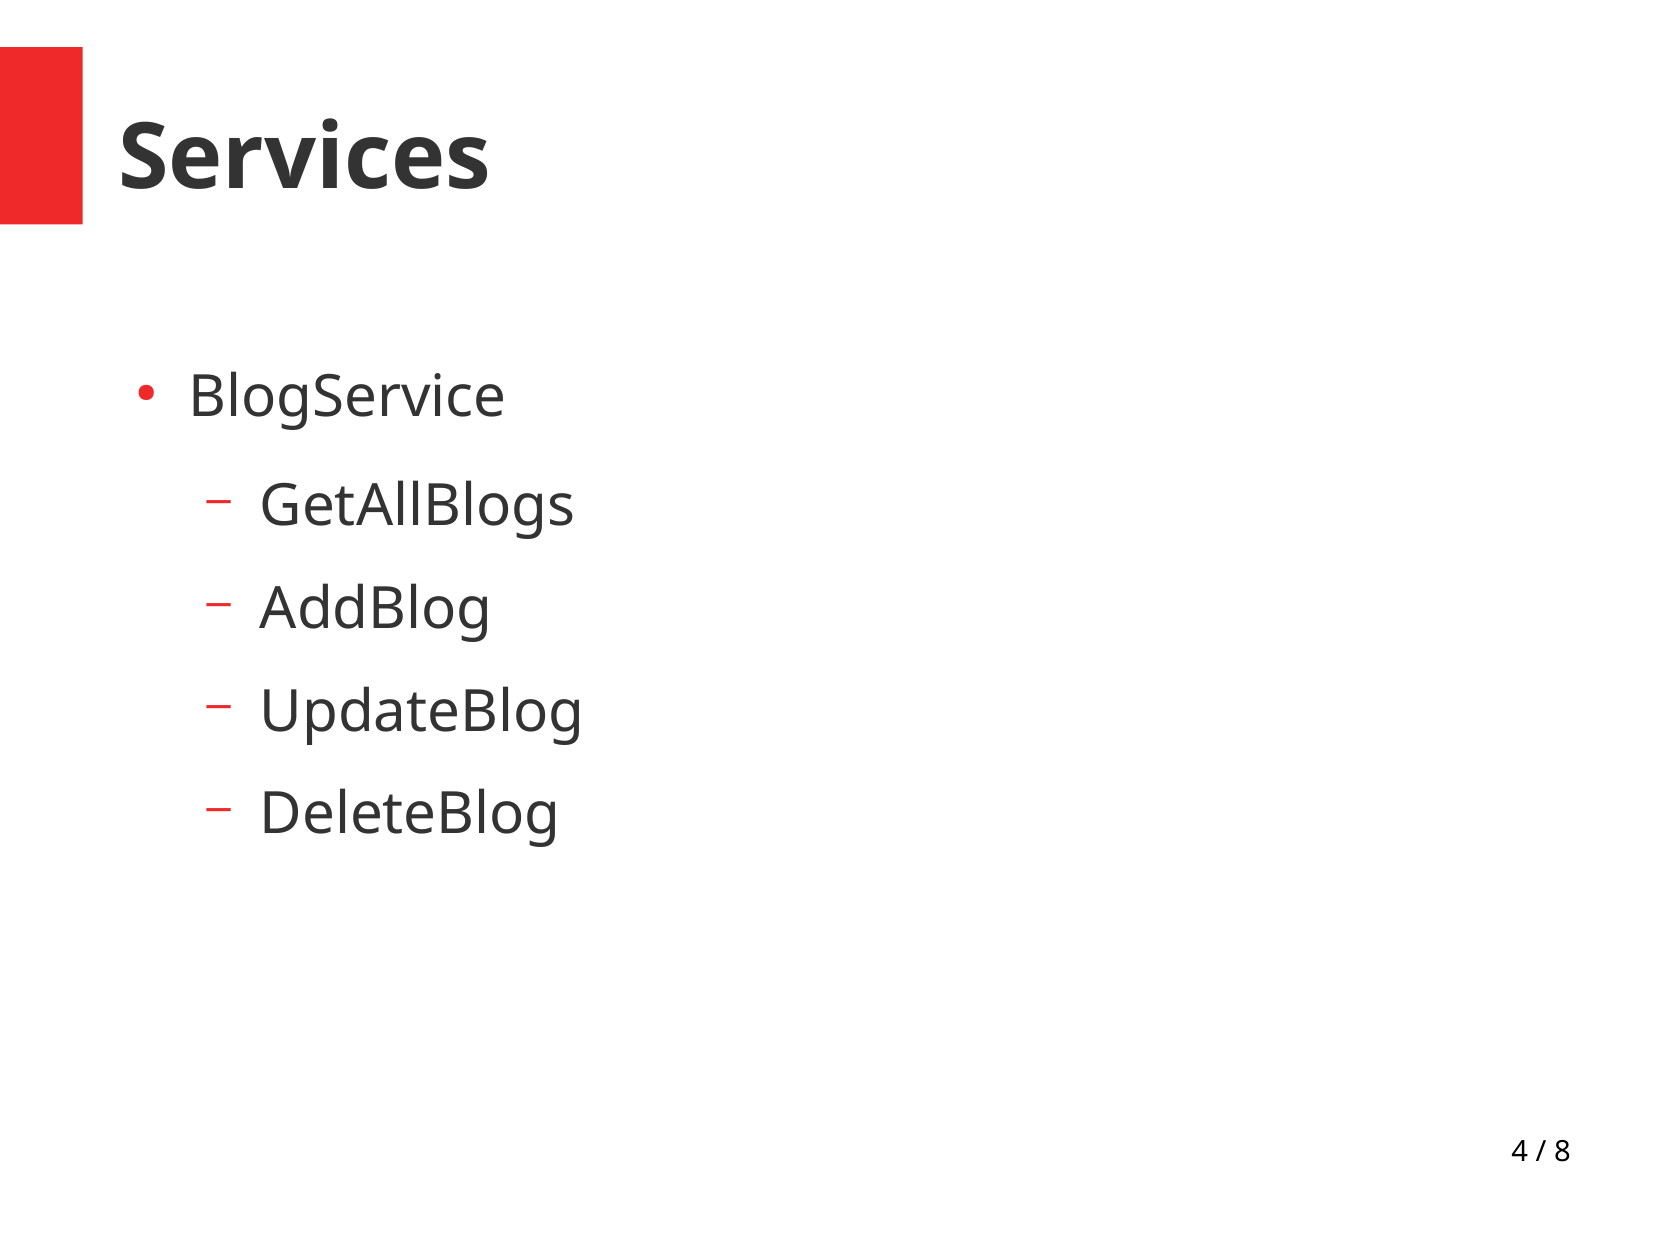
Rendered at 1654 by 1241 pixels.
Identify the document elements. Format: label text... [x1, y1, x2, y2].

title Services [118, 49, 1571, 257]
list BlogService GetAllBlogs AddBlog UpdateBlog DeleteBlog [118, 354, 1536, 1126]
